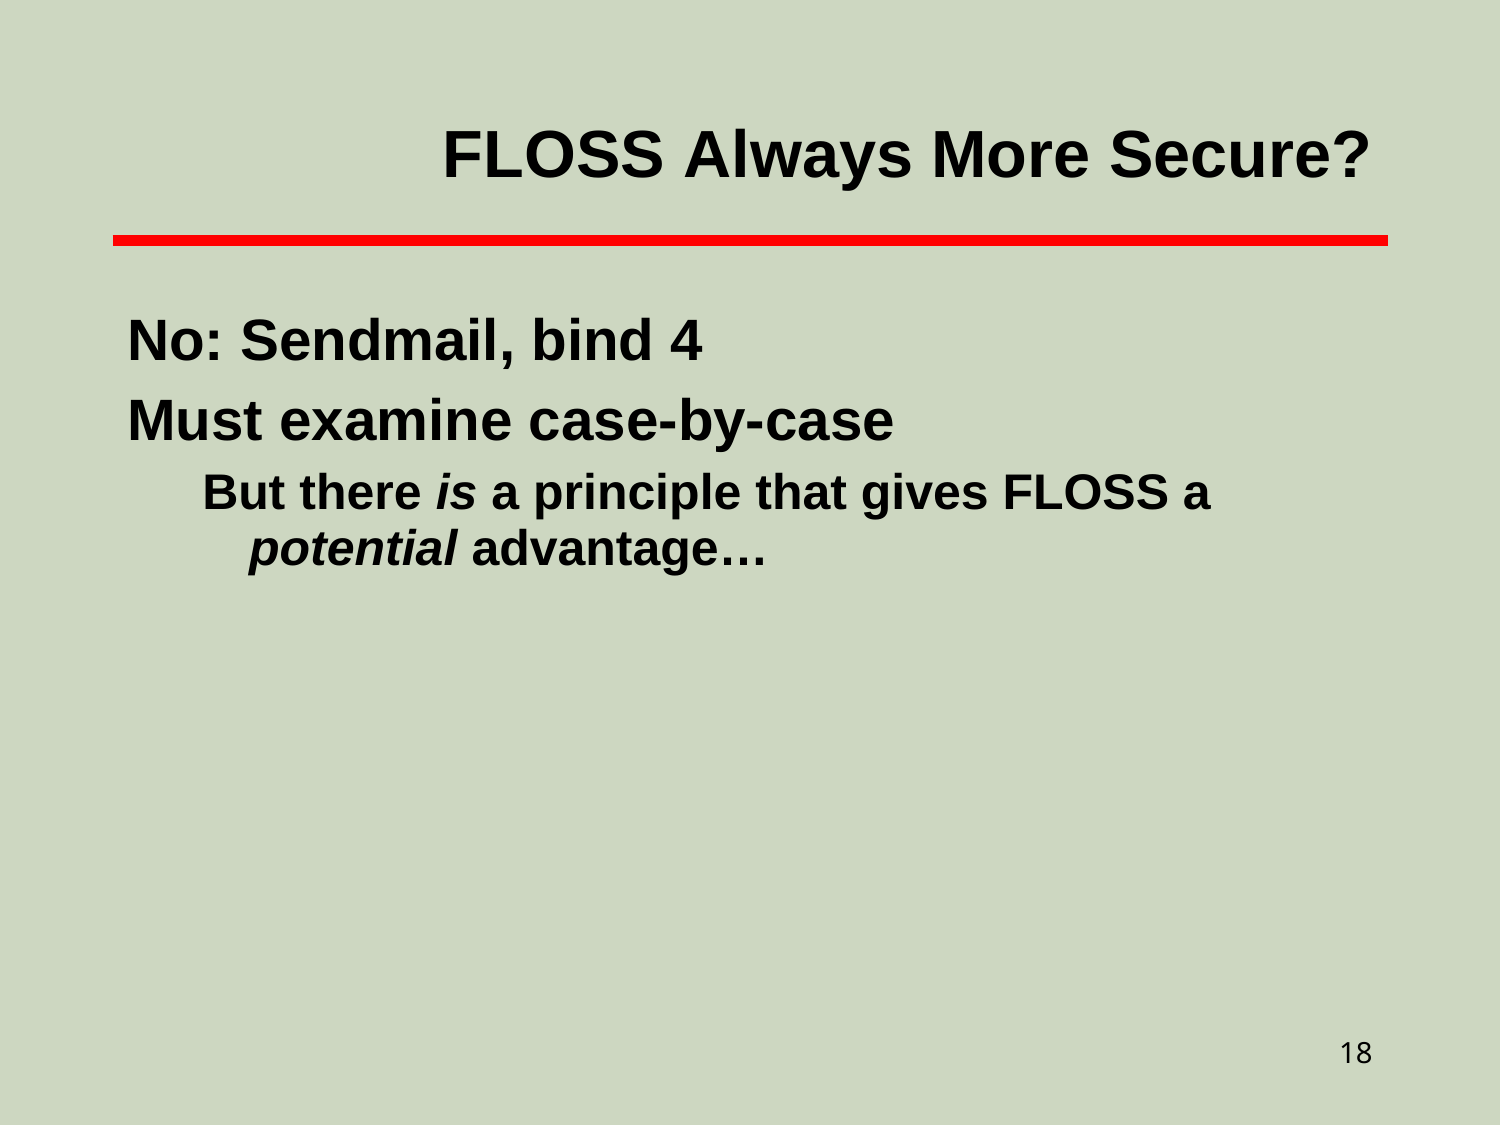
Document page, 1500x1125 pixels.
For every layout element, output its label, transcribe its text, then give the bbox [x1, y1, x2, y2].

title FLOSS Always More Secure? [337, 85, 1388, 224]
list No: Sendmail, bind 4 Must examine case-by-case But there is a principle that gives FLOSS a potential advantage… [112, 299, 1388, 1000]
